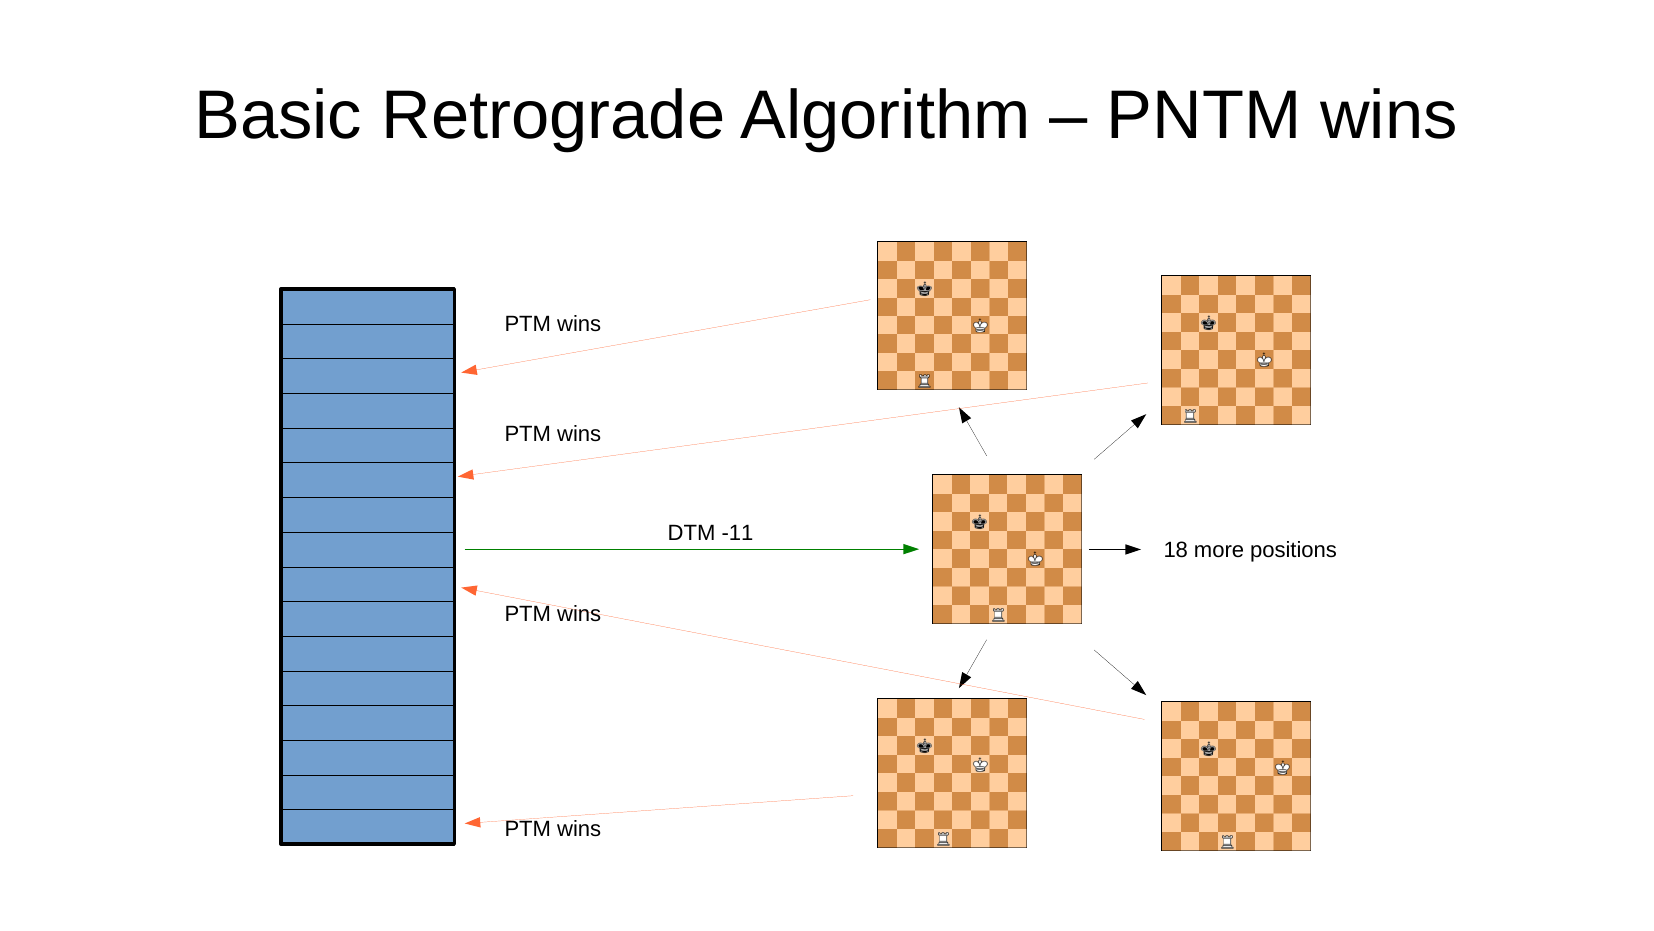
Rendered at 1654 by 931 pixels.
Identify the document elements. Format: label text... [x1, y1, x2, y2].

title Basic Retrograde Algorithm – PNTM wins [82, 37, 1571, 193]
chart [153, 180, 1491, 931]
